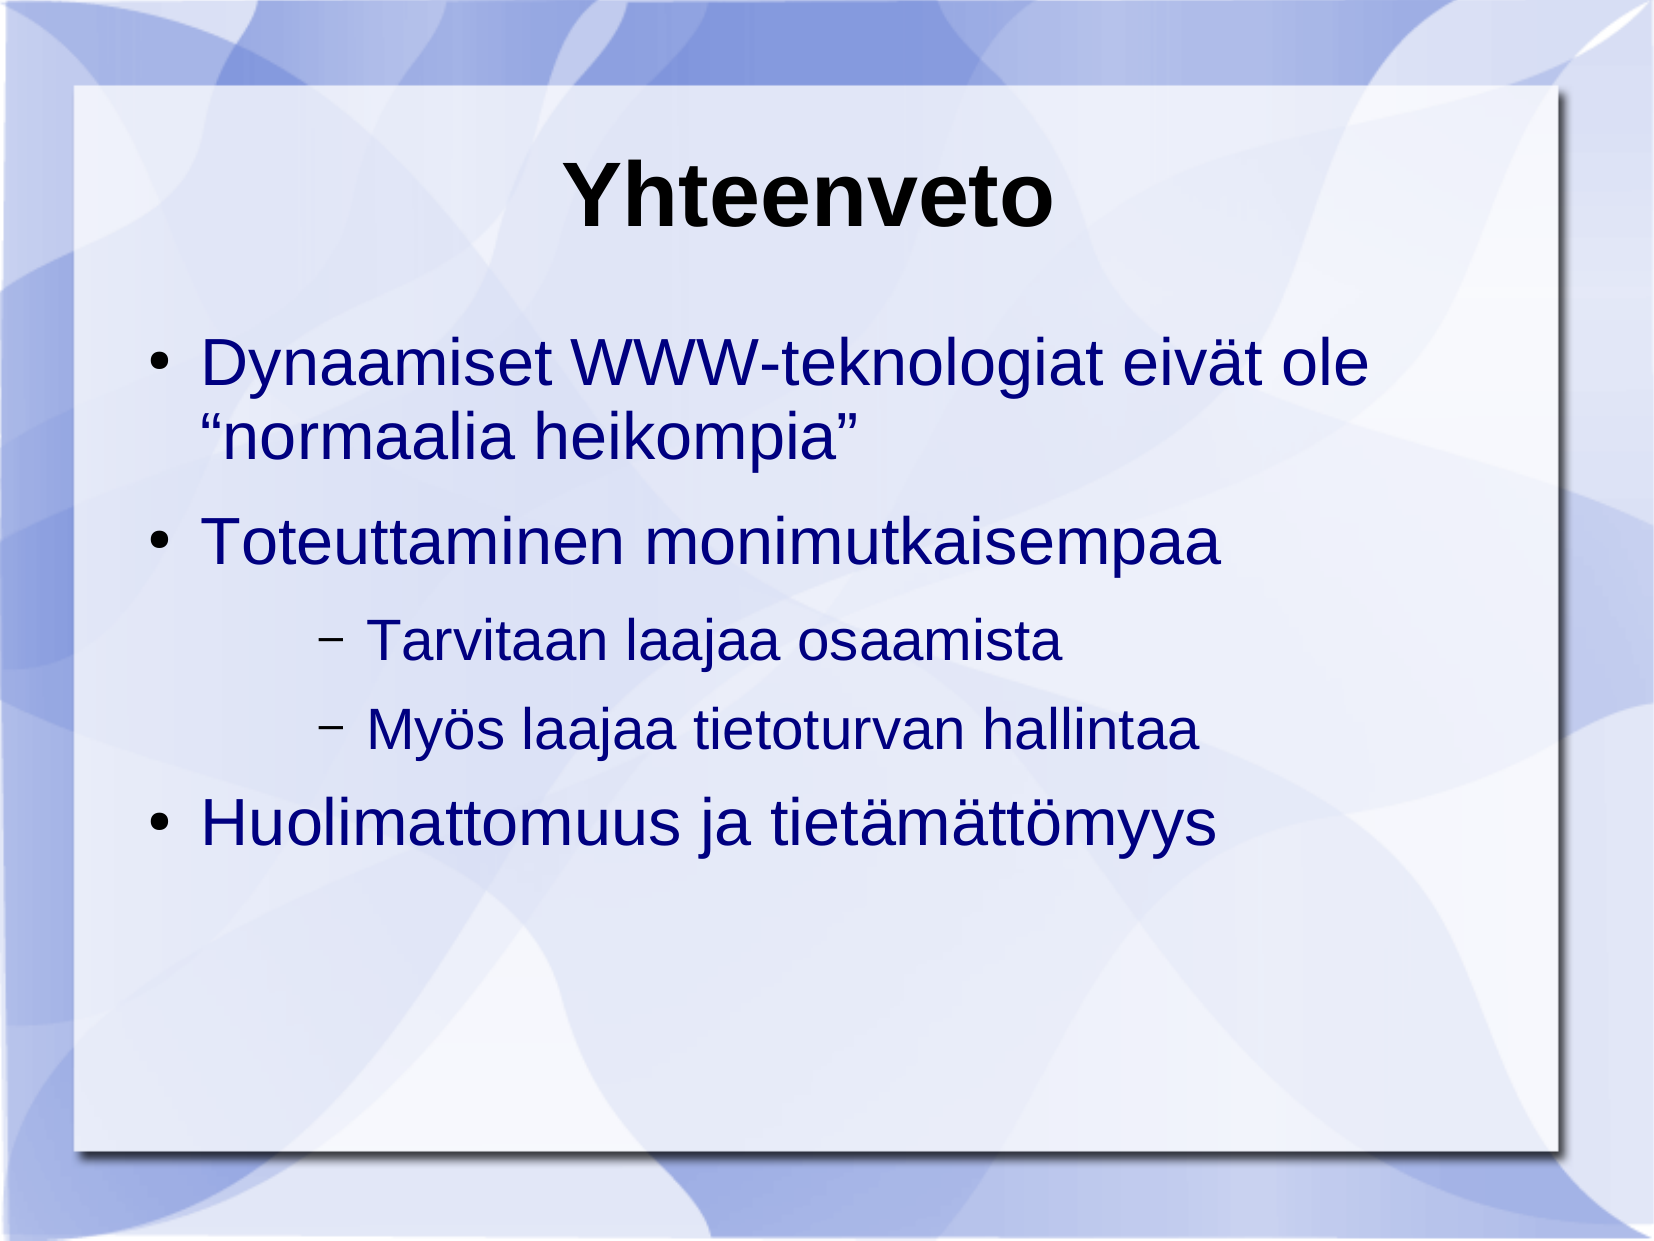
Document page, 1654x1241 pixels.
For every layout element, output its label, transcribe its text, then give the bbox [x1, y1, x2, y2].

picture [0, 0, 1654, 1241]
title Yhteenveto [82, 90, 1536, 298]
list Dynaamiset WWW-teknologiat eivät ole “normaalia heikompia” Toteuttaminen monimutkaisempaa Tarvitaan laajaa osaamista Myös laajaa tietoturvan hallintaa Huolimattomuus ja tietämättömyys [129, 324, 1489, 975]
